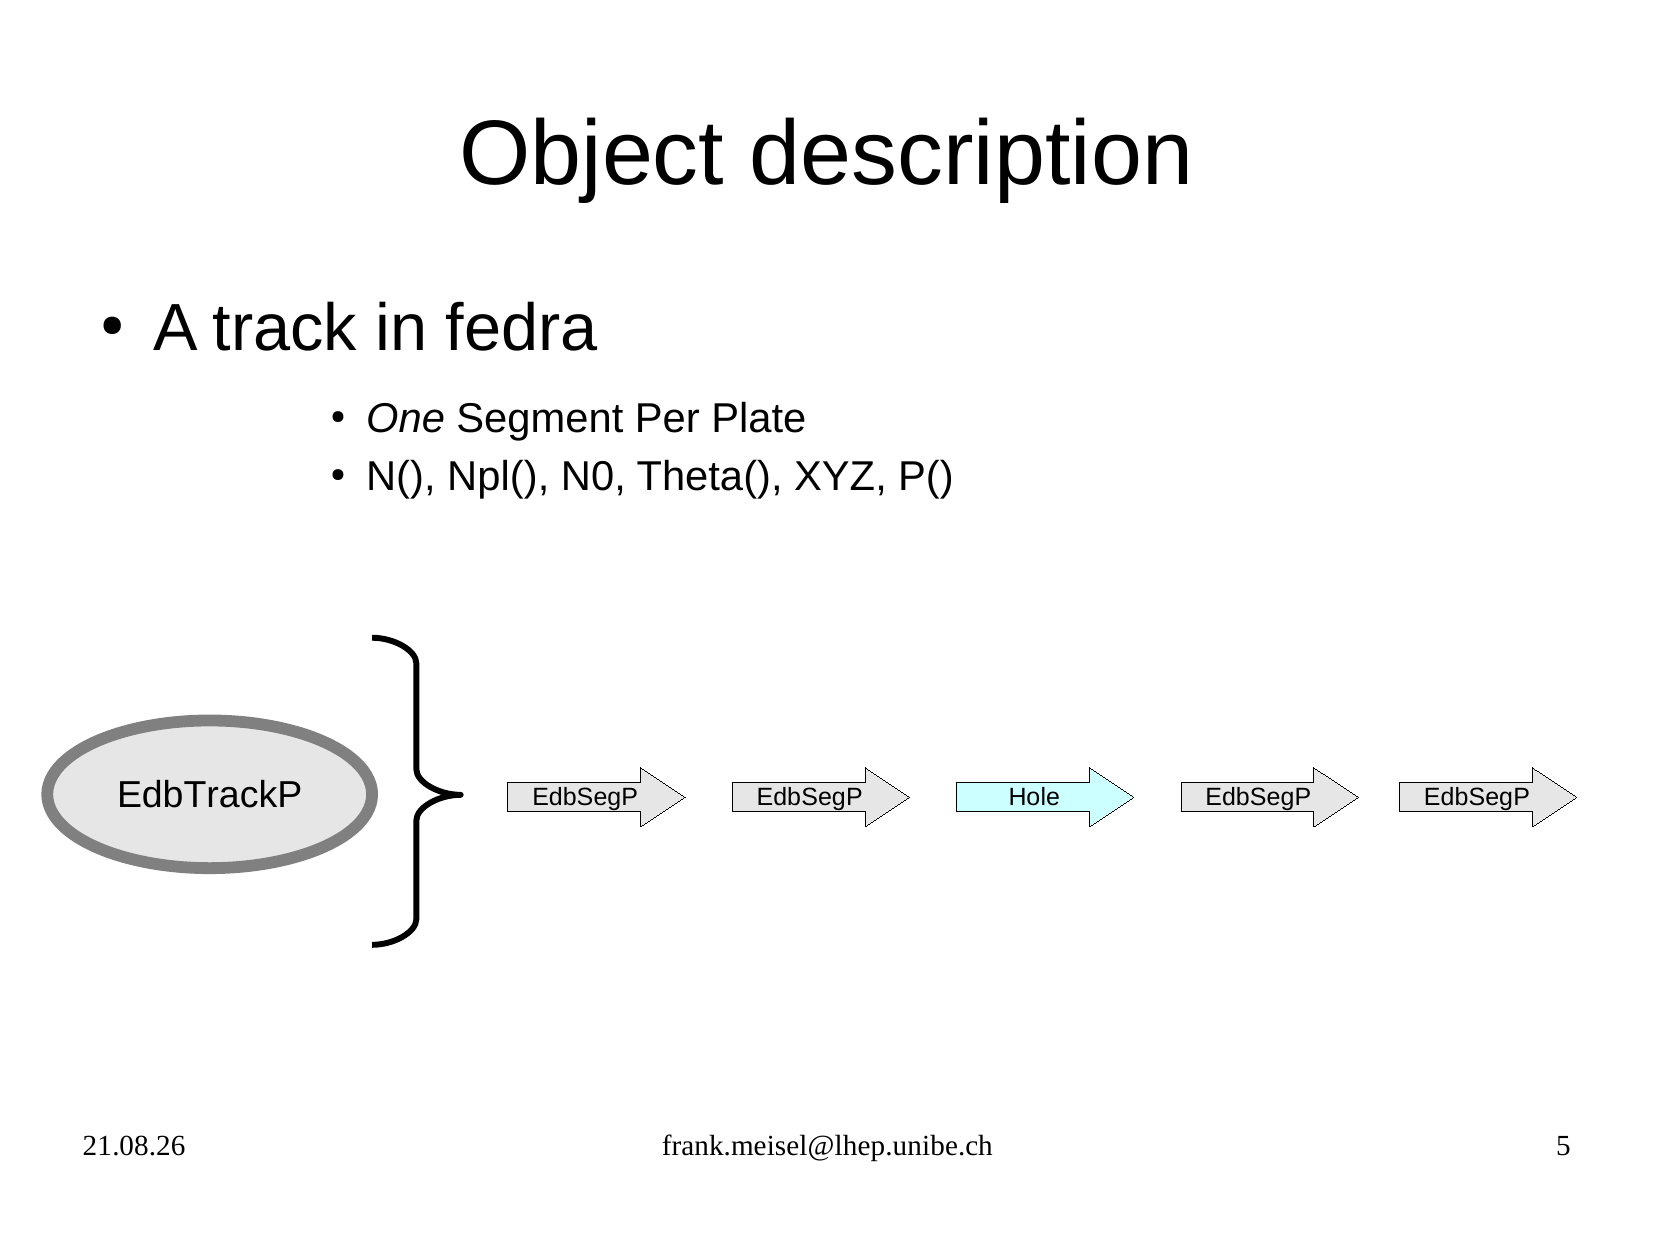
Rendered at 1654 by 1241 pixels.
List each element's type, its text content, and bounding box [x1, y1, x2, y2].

list A track in fedra One Segment Per Plate N(), Npl(), N0, Theta(), XYZ, P() [82, 290, 1571, 1109]
text_box EdbSegP [1181, 767, 1359, 827]
title Object description [82, 49, 1571, 257]
text_box EdbSegP [1399, 767, 1577, 827]
text_box EdbSegP [507, 767, 686, 827]
text_box EdbSegP [732, 767, 910, 827]
text_box EdbTrackP [47, 720, 373, 869]
text_box Hole [956, 767, 1134, 827]
